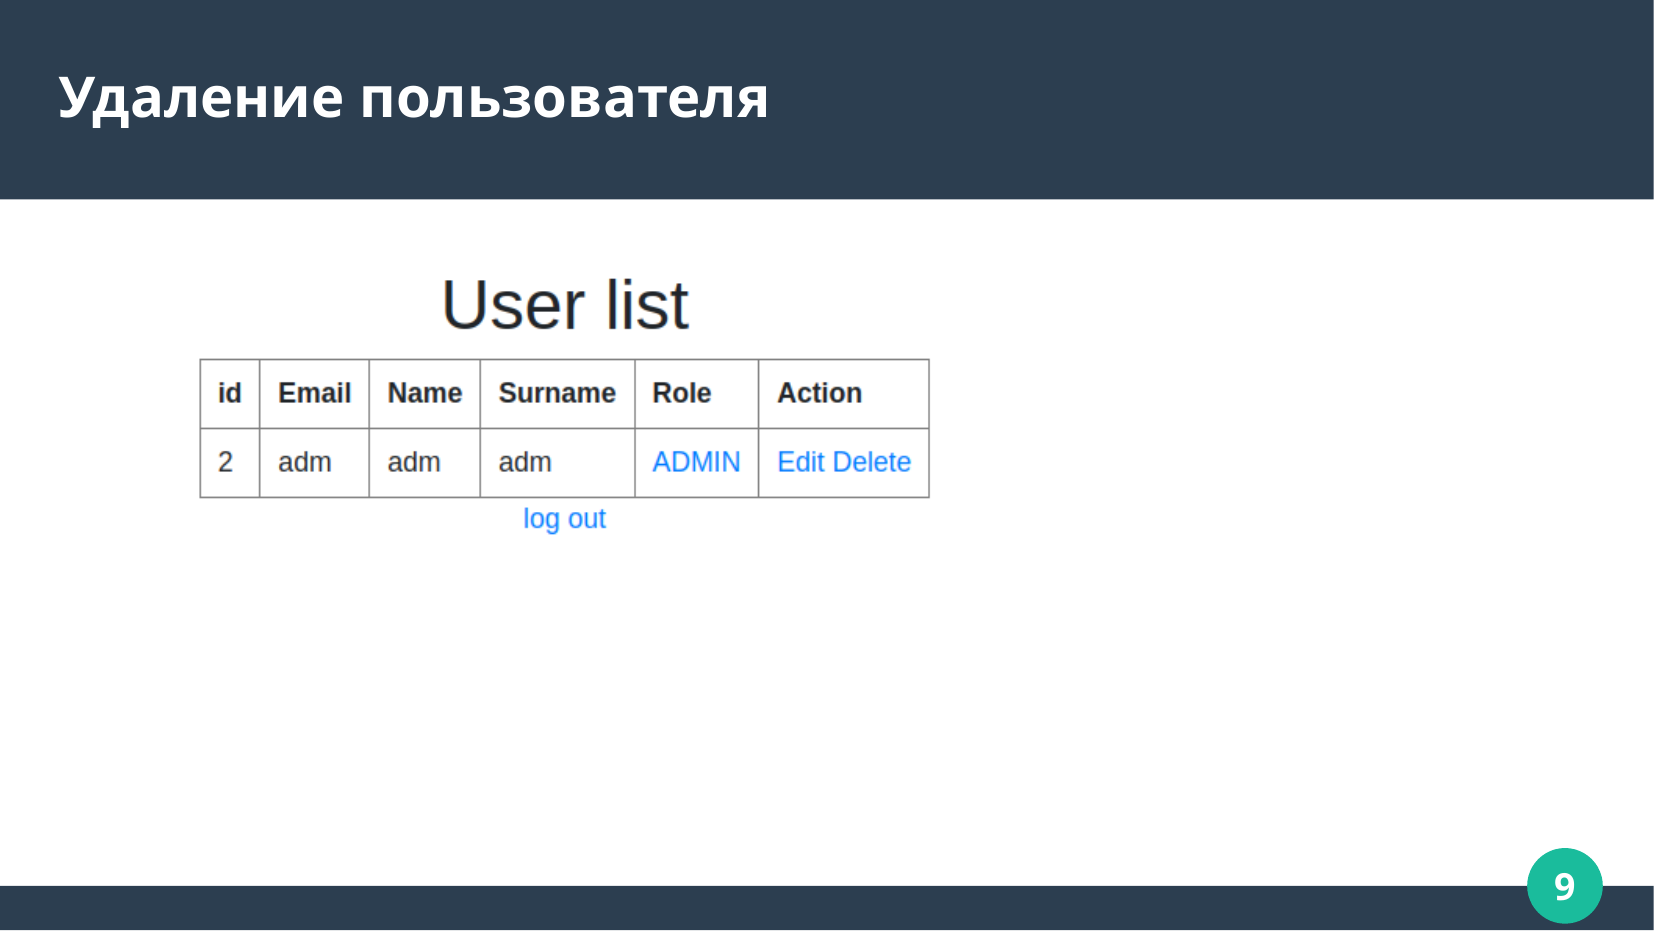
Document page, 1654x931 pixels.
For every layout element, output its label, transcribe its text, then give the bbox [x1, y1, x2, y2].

picture [59, 243, 1099, 627]
title Удаление пользователя [59, 37, 1595, 155]
